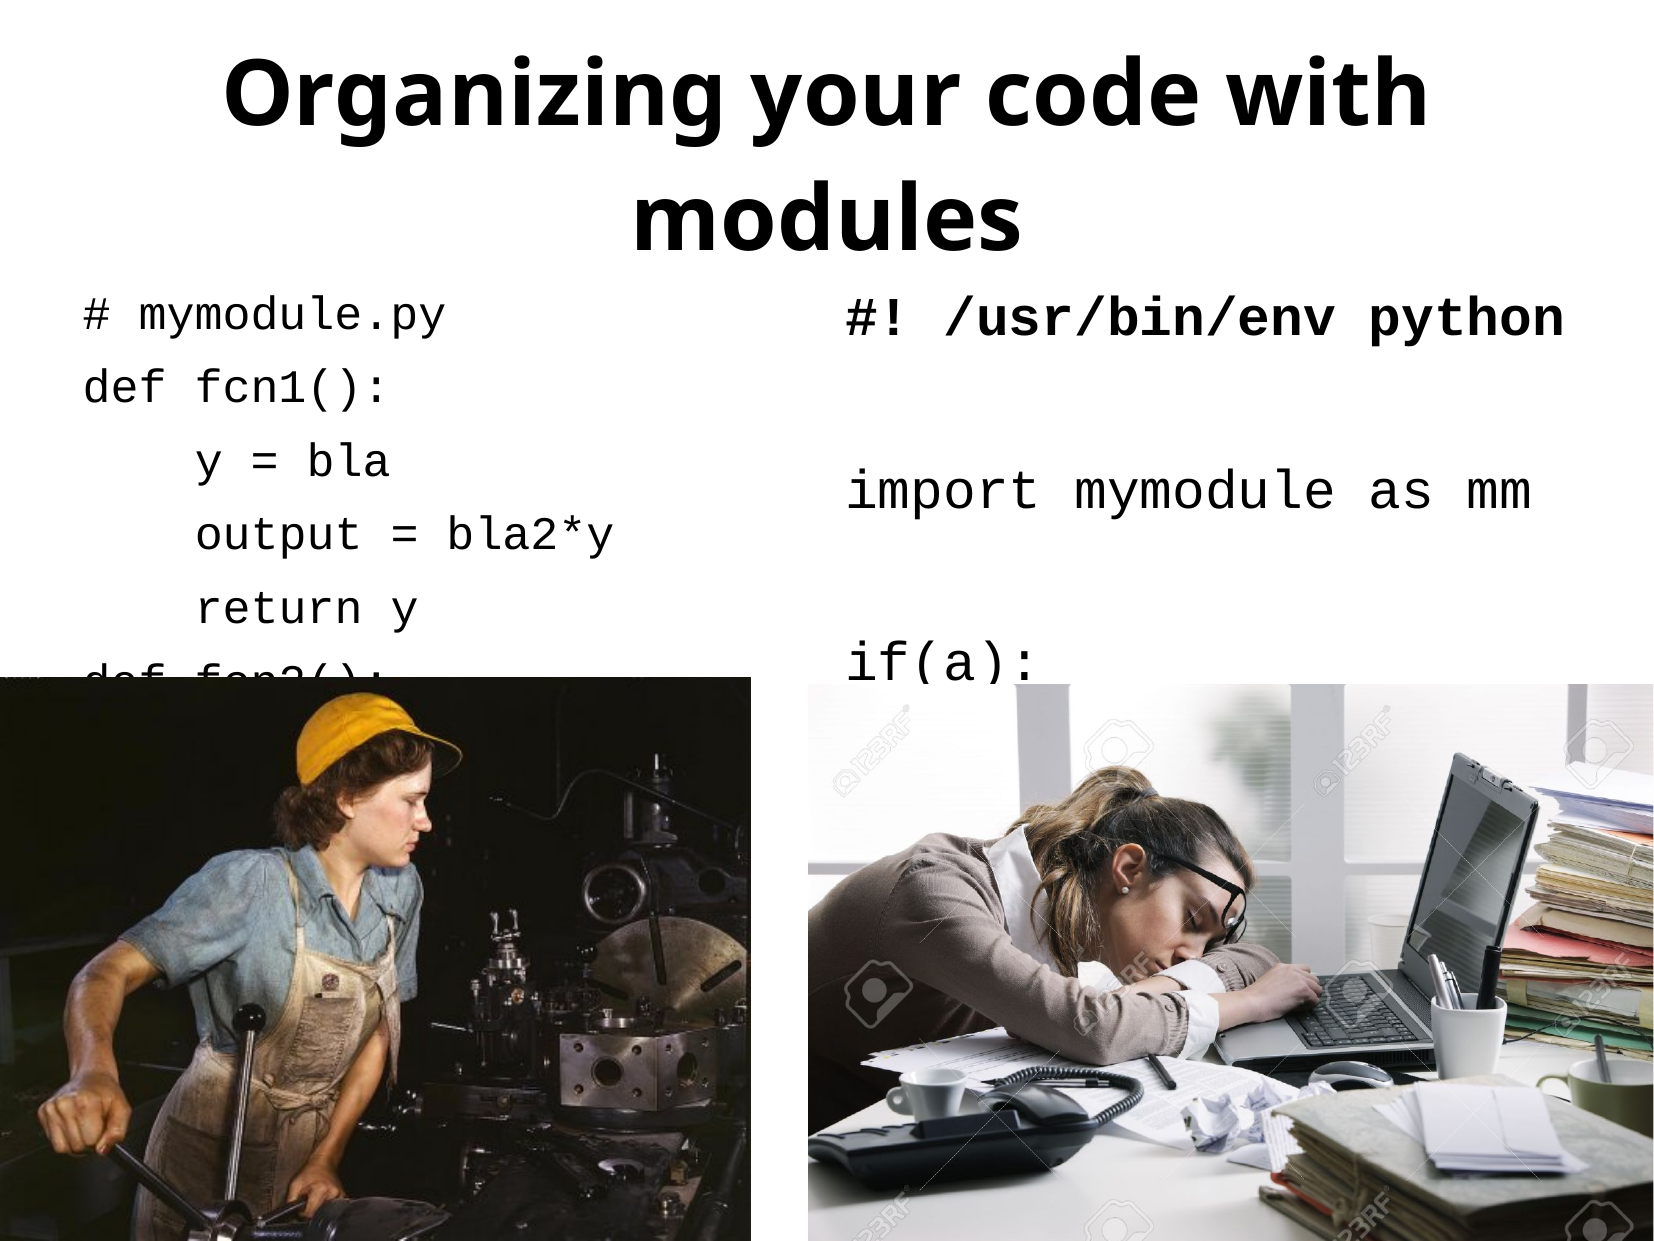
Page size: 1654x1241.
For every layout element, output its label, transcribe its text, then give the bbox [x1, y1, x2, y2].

title Organizing your code with modules [82, 49, 1571, 257]
picture [808, 684, 1654, 1241]
list #! /usr/bin/env python import mymodule as mm if(a): mm.fcn1() else: mm.fcn2() [845, 290, 1572, 684]
picture [0, 677, 751, 1241]
list # mymodule.py def fcn1(): y = bla output = bla2*y return y def fcn2(): hip hip hooray return asdf # etc........ [82, 290, 809, 1010]
